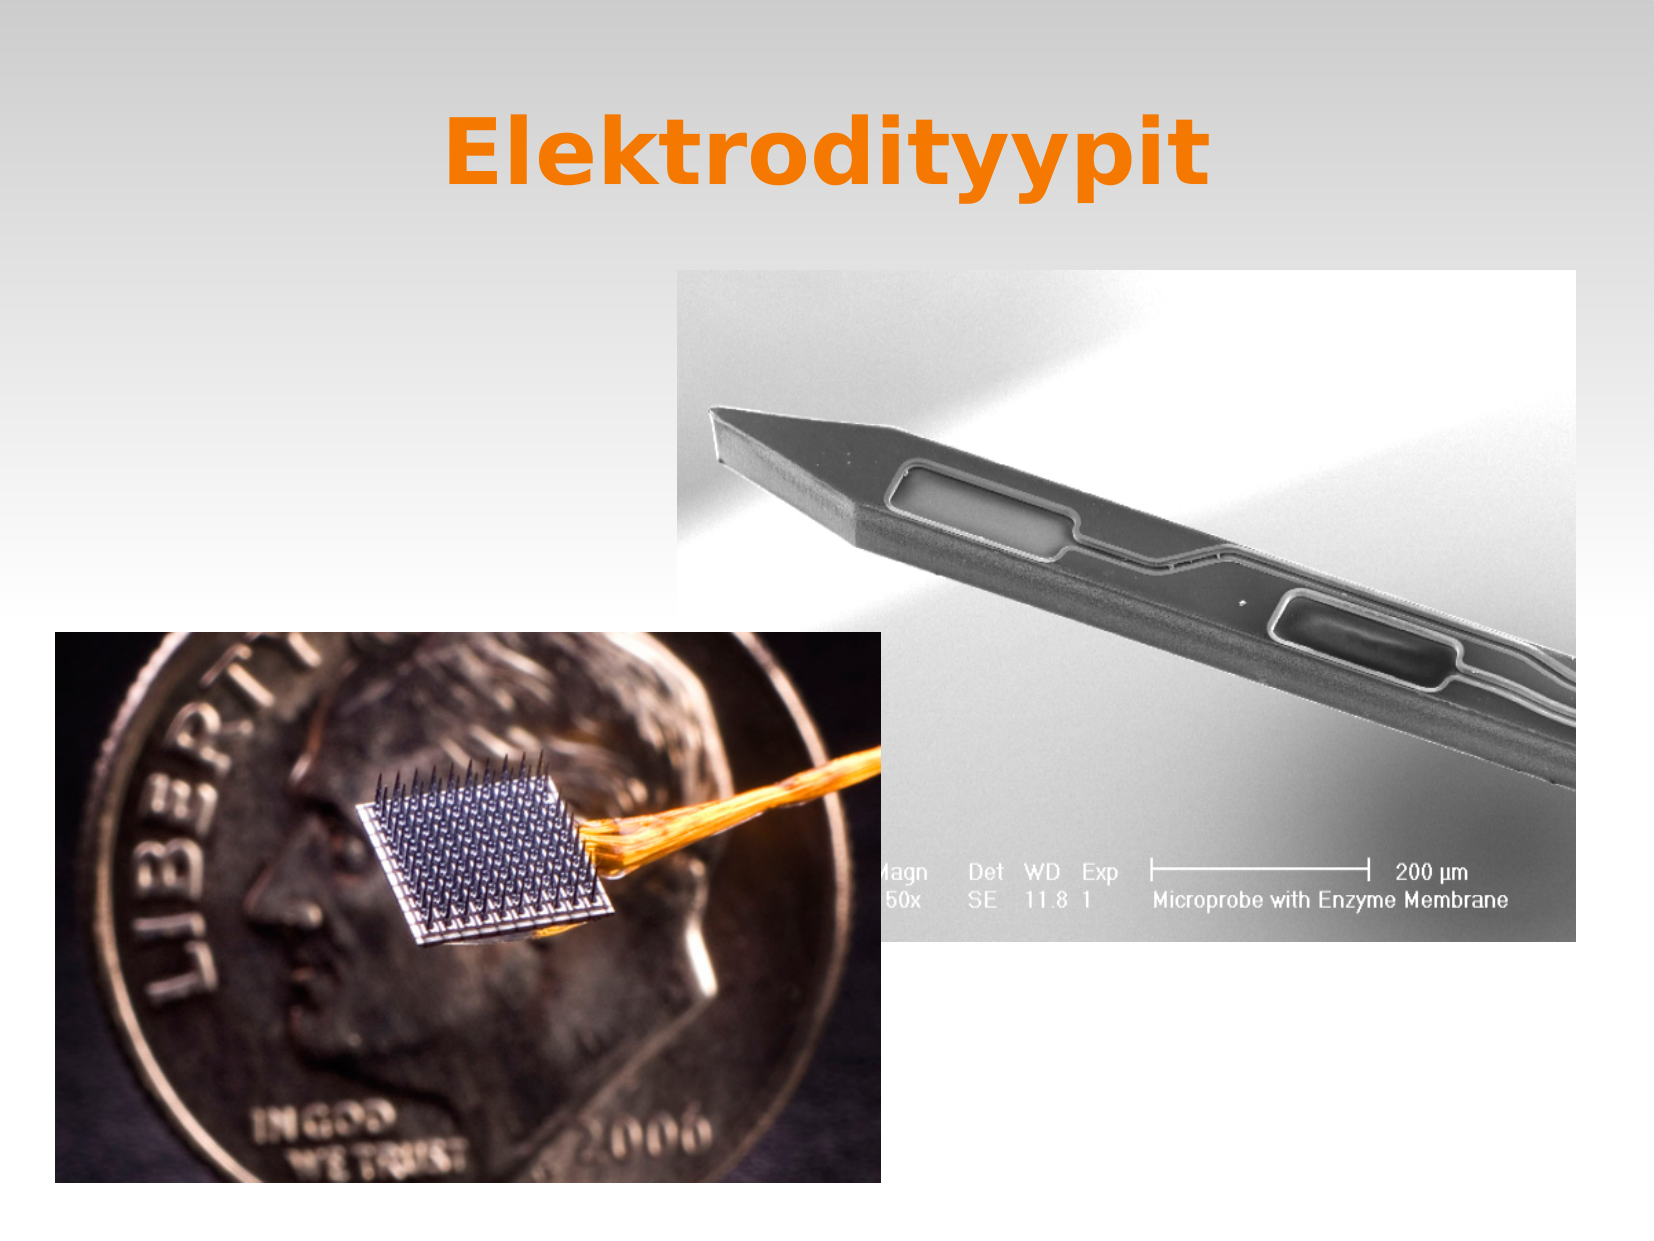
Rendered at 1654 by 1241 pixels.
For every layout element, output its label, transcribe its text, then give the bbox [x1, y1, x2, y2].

picture [55, 270, 1576, 1183]
title Elektrodityypit [82, 56, 1571, 250]
